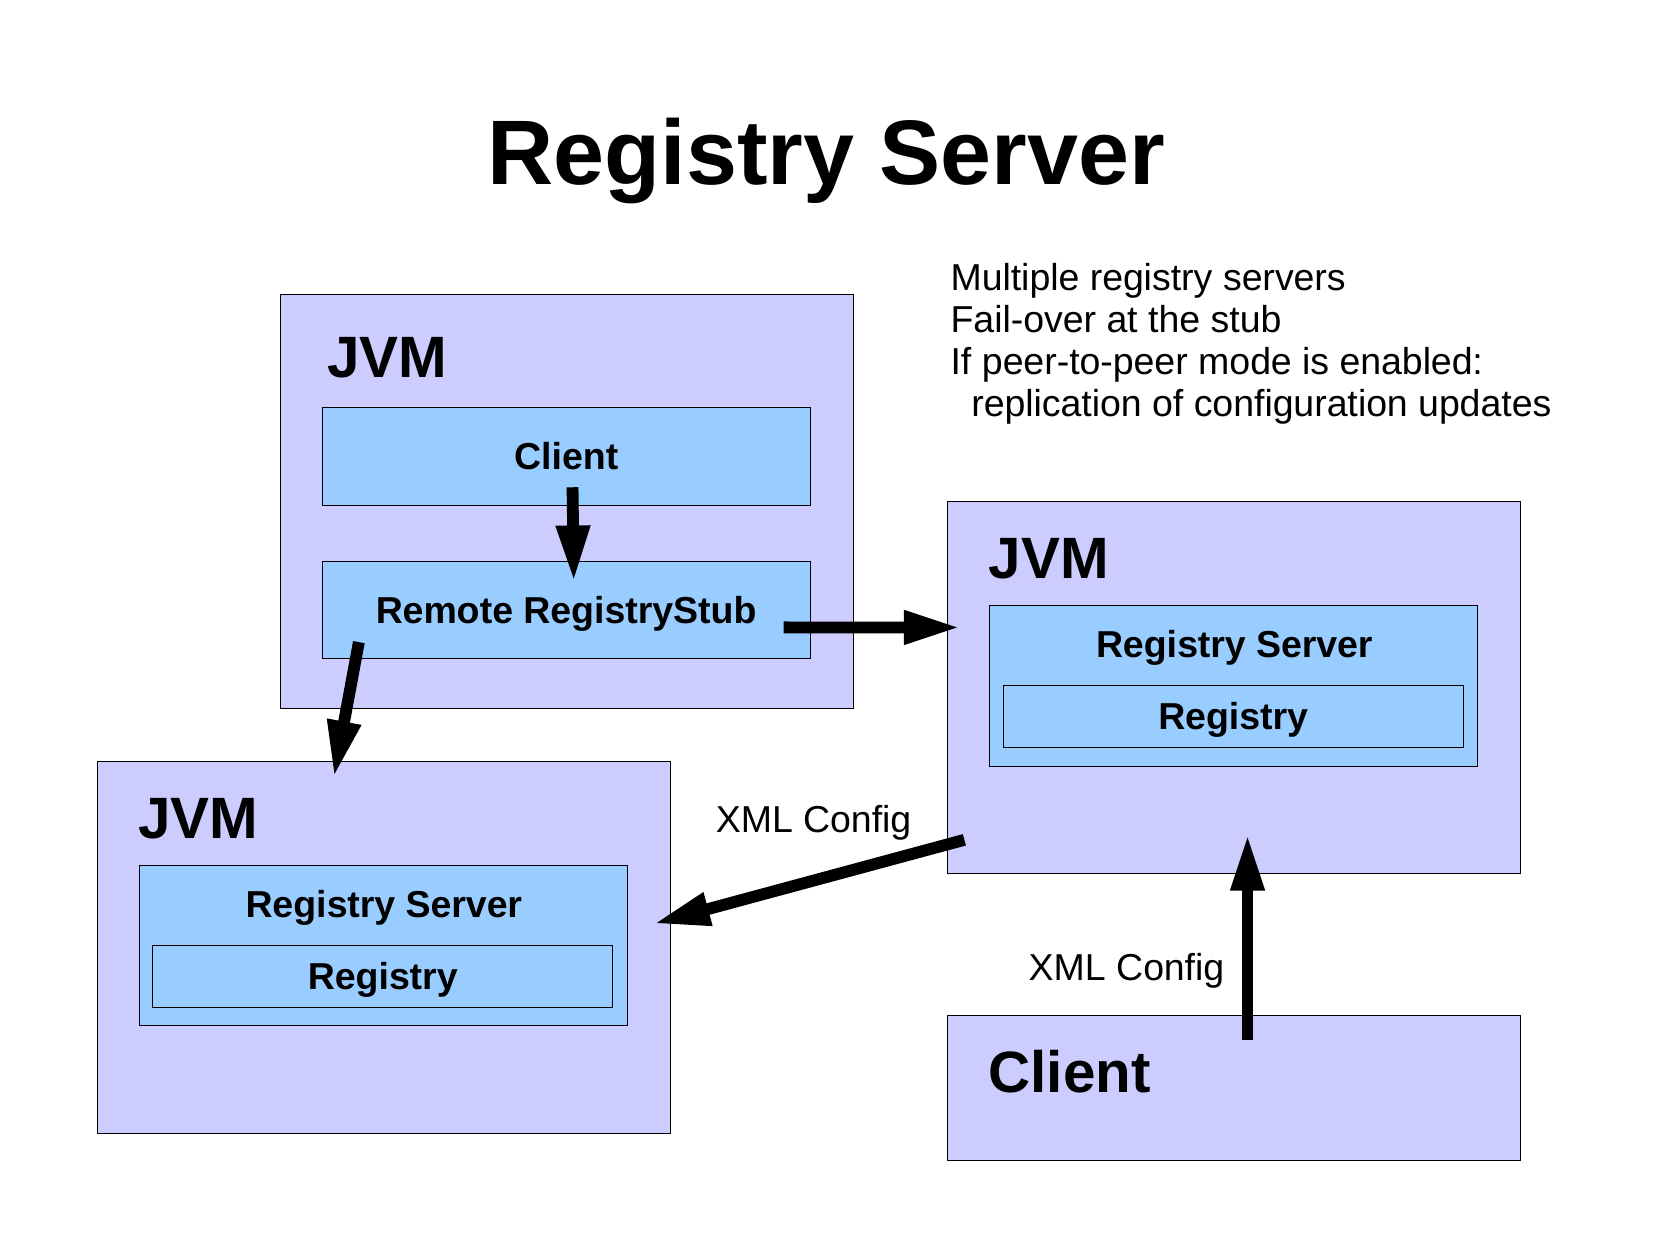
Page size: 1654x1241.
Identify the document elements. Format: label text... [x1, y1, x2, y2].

text_box XML Config [1014, 939, 1239, 997]
text_box [947, 1015, 1521, 1161]
title Registry Server [82, 49, 1571, 257]
text_box Registry [152, 945, 613, 1008]
text_box XML Config [701, 791, 926, 849]
text_box Multiple registry servers Fail-over at the stub If peer-to-peer mode is enabled: replication of configuration updates [925, 249, 1567, 433]
text_box Remote RegistryStub [322, 561, 811, 659]
text_box JVM [973, 518, 1124, 600]
text_box Client [322, 407, 811, 506]
text_box Registry [1003, 685, 1464, 748]
text_box [97, 761, 671, 1134]
text_box Registry Server [1081, 616, 1387, 675]
text_box Client [973, 1031, 1166, 1114]
text_box JVM [123, 777, 273, 860]
text_box JVM [312, 317, 462, 399]
text_box [947, 501, 1521, 874]
text_box [353, 634, 854, 709]
text_box Registry Server [230, 875, 537, 934]
text_box [280, 294, 854, 709]
